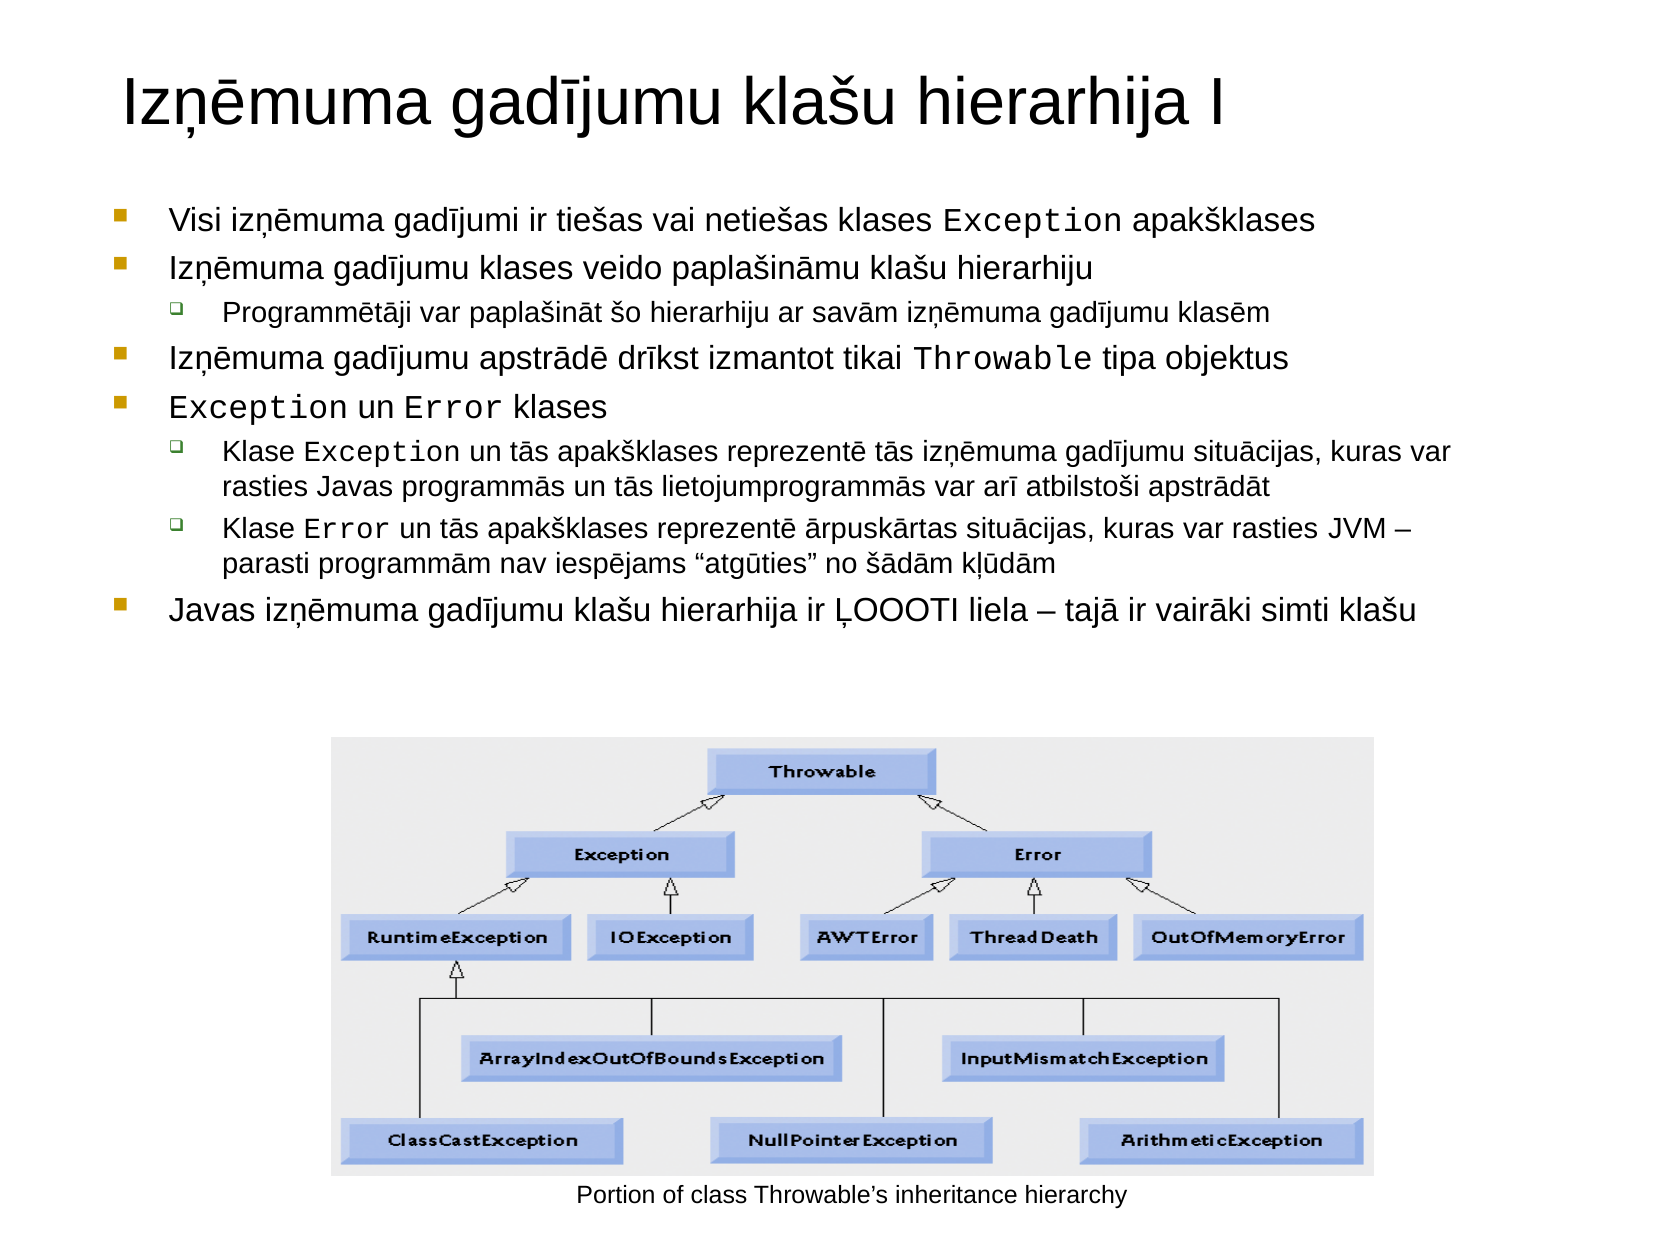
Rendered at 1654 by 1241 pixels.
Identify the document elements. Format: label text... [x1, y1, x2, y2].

picture [331, 737, 1374, 1176]
text_box Visi izņēmuma gadījumi ir tiešas vai netiešas klases Exception apakšklases Izņēmuma gadījumu klases veido paplašināmu klašu hierarhiju Programmētāji var paplašināt šo hierarhiju ar savām izņēmuma gadījumu klasēm Izņēmuma gadījumu apstrādē drīkst izmantot tikai Throwable tipa objektus Exception un Error klases Klase Exception un tās apakšklases reprezentē tās izņēmuma gadījumu situācijas, kuras var rasties Javas programmās un tās lietojumprogrammās var arī atbilstoši apstrādāt Klase Error un tās apakšklases reprezentē ārpuskārtas situācijas, kuras var rasties JVM – parasti programmām nav iespējams “atgūties” no šādām kļūdām Javas izņēmuma gadījumu klašu hierarhija ir ĻOOOTI liela – tajā ir vairāki simti klašu [97, 190, 1504, 764]
title Izņēmuma gadījumu klašu hierarhija I [82, 50, 1571, 152]
text_box Portion of class Throwable’s inheritance hierarchy [561, 1171, 1144, 1217]
